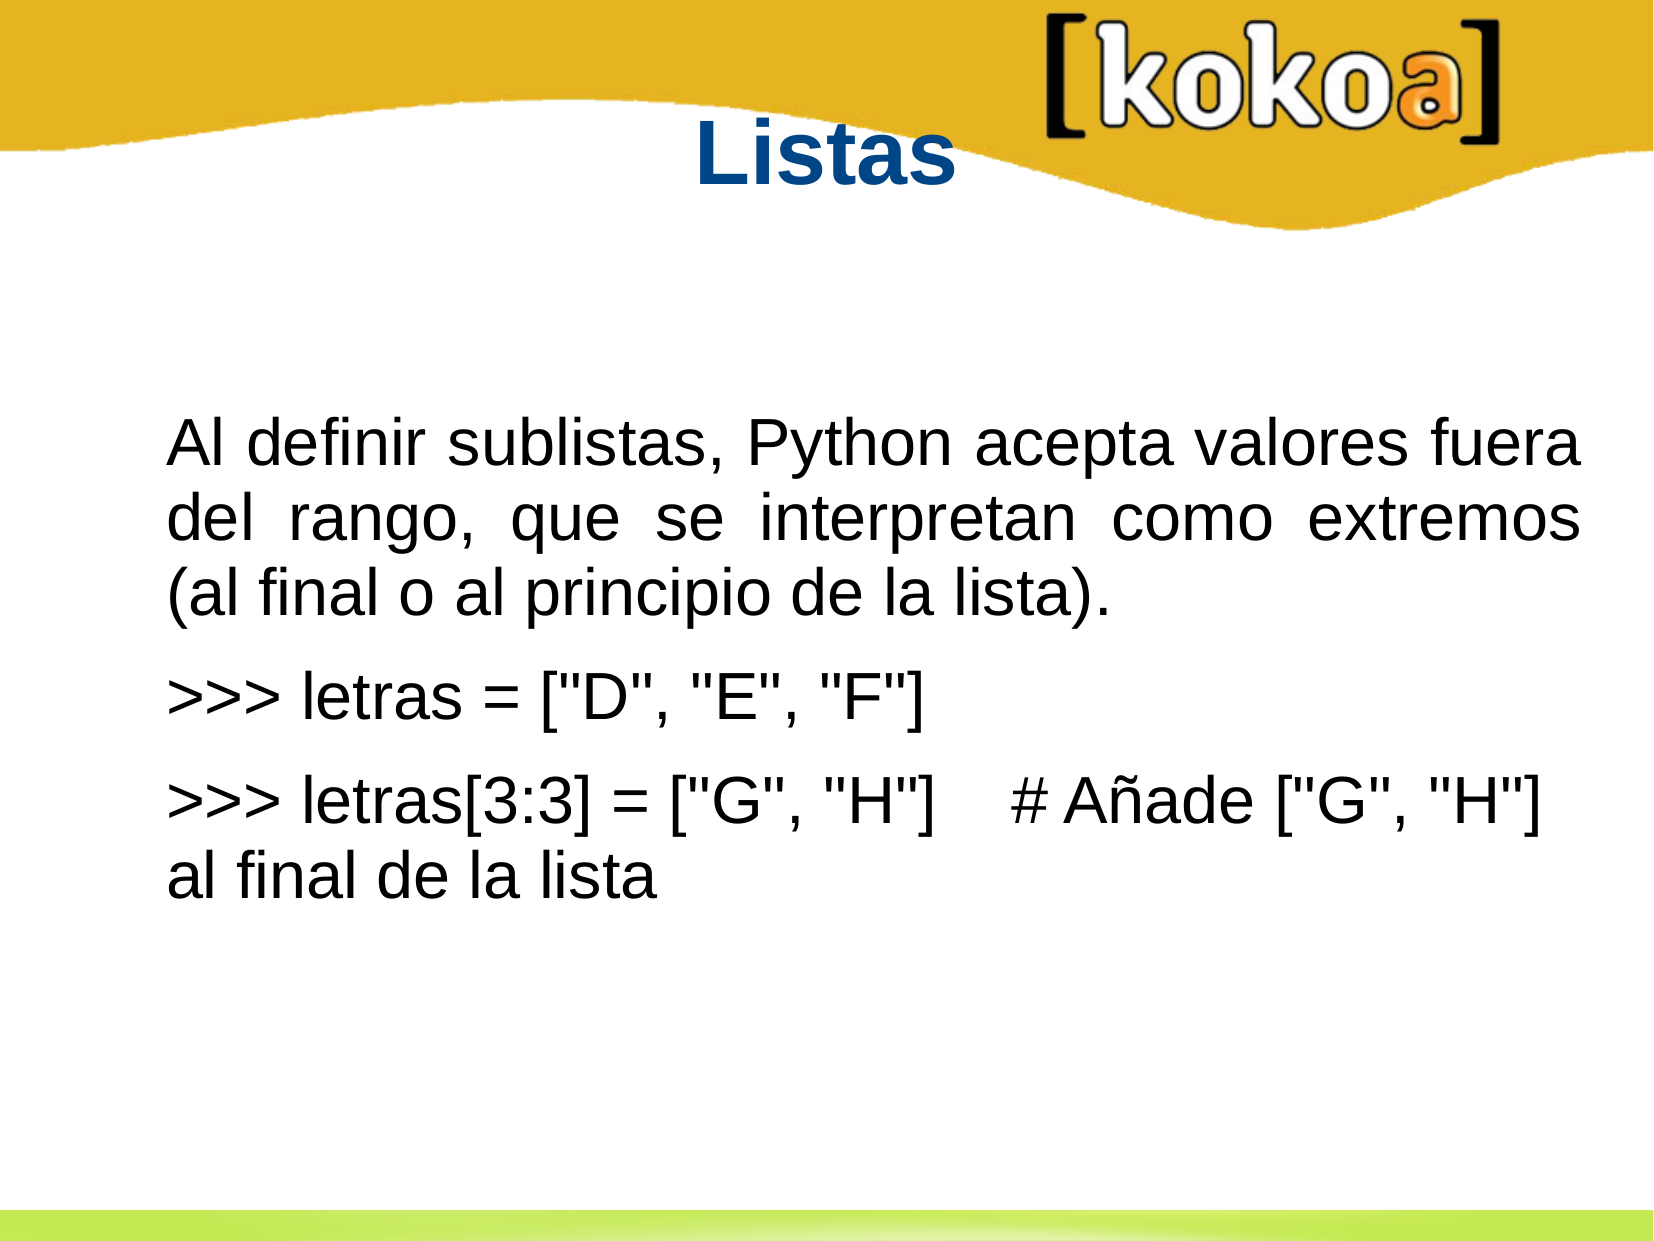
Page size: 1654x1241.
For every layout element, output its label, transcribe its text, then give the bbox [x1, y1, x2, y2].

list Al definir sublistas, Python acepta valores fuera del rango, que se interpretan como extremos (al final o al principio de la lista). >>> letras = ["D", "E", "F"] >>> letras[3:3] = ["G", "H"] # Añade ["G", "H"] al final de la lista [95, 196, 1584, 1199]
picture [0, 0, 1654, 488]
title Listas [82, 49, 1571, 257]
picture [0, 1210, 1654, 1241]
